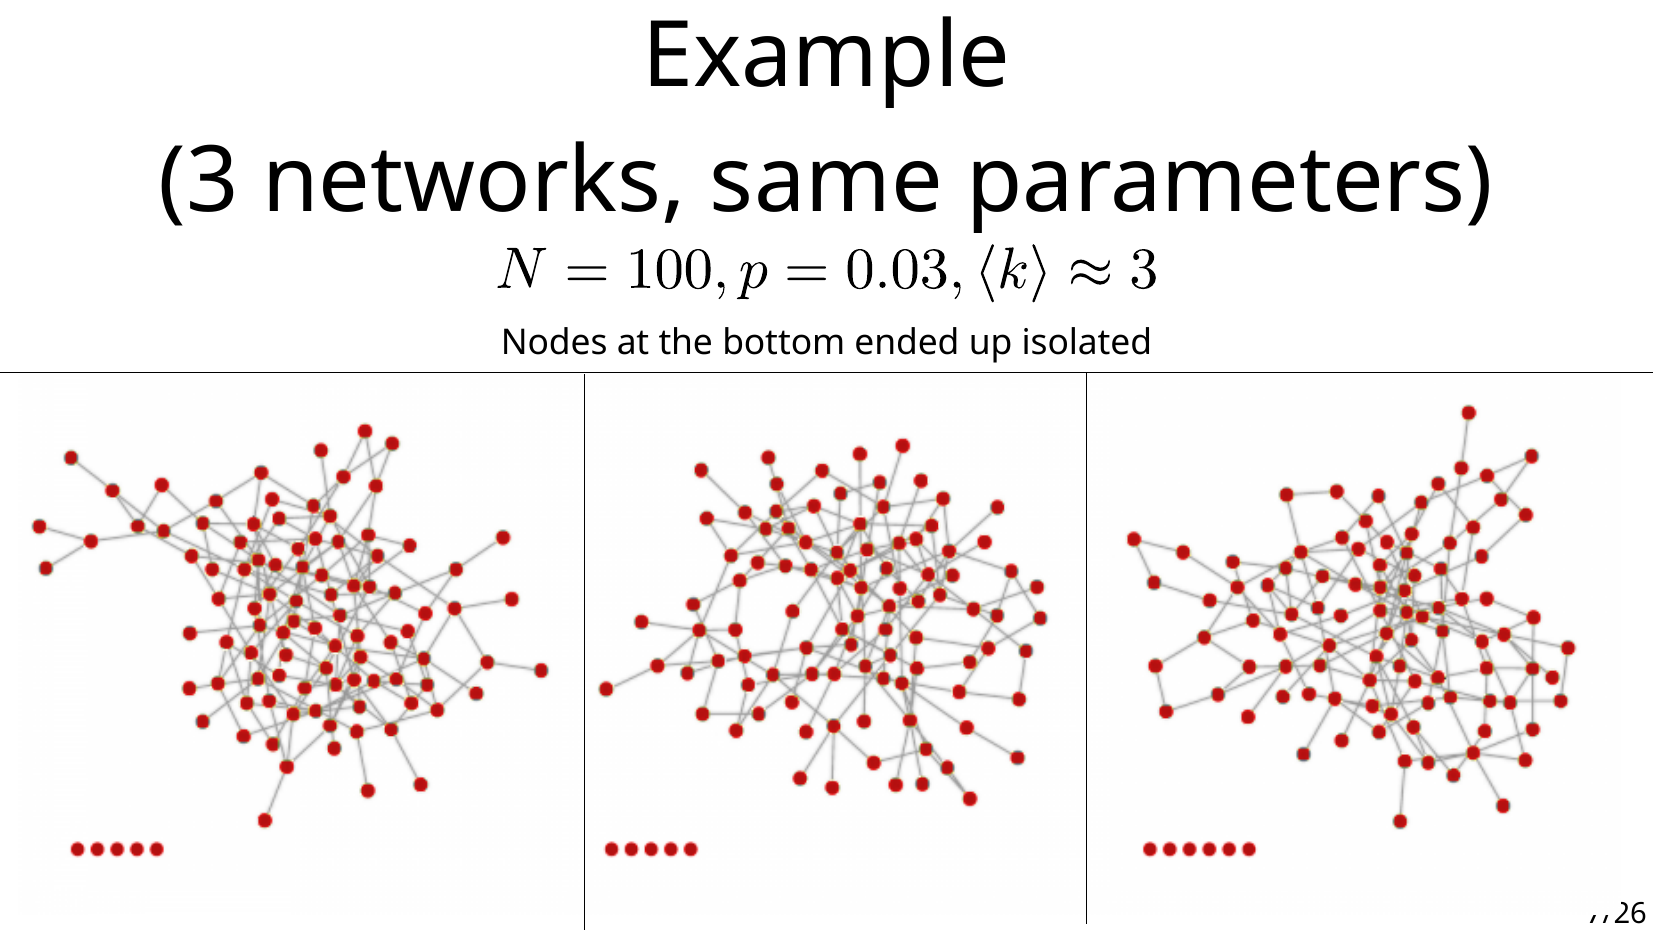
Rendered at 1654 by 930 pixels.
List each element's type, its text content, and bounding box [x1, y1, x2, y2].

title Example (3 networks, same parameters) [82, 1, 1571, 225]
picture [585, 375, 1086, 916]
picture [18, 375, 584, 916]
picture [1087, 375, 1621, 916]
text_box [495, 244, 1159, 303]
list Nodes at the bottom ended up isolated [82, 317, 1571, 366]
